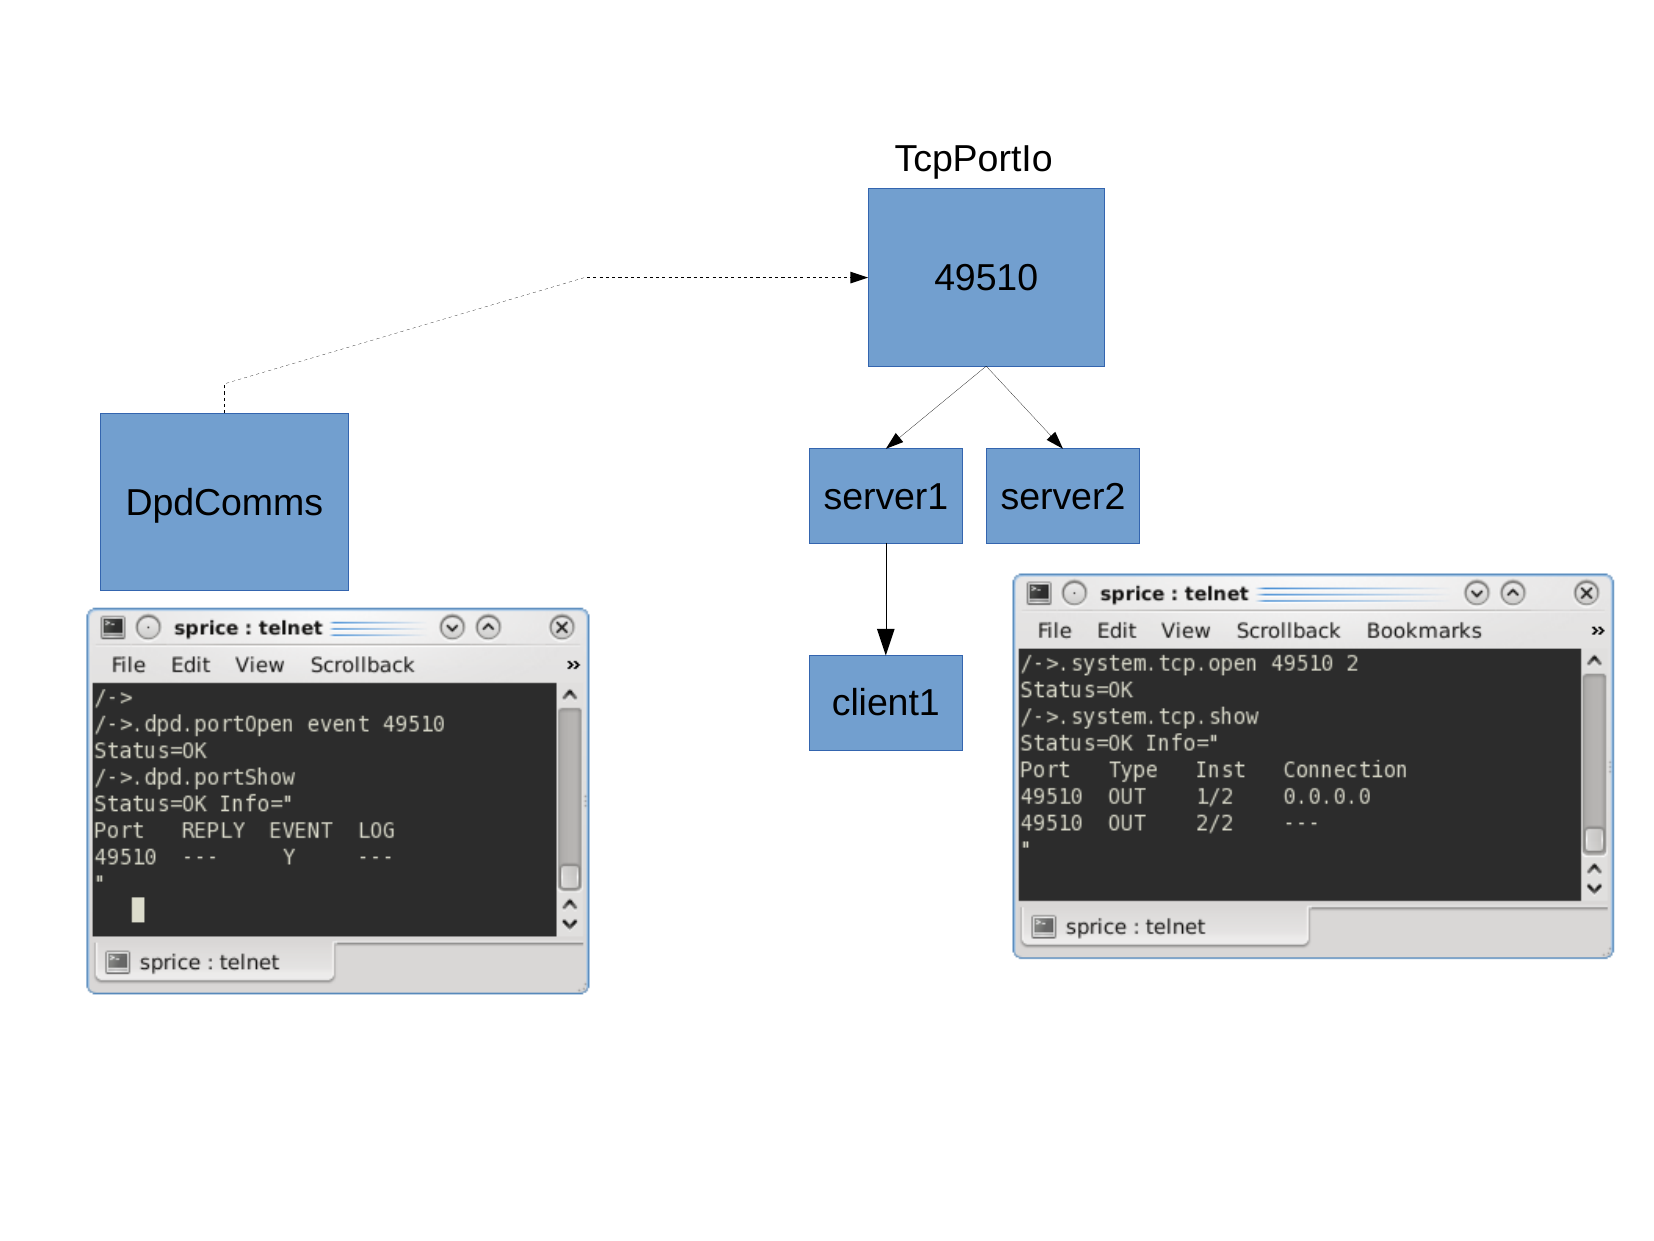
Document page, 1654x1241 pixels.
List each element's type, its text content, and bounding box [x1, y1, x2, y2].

picture [82, 605, 596, 1004]
text_box DpdComms [100, 413, 349, 591]
picture [1005, 566, 1619, 967]
text_box server1 [809, 448, 963, 544]
text_box 49510 [868, 188, 1105, 367]
text_box client1 [809, 655, 963, 751]
text_box TcpPortIo [879, 129, 1068, 187]
text_box server2 [986, 448, 1140, 544]
